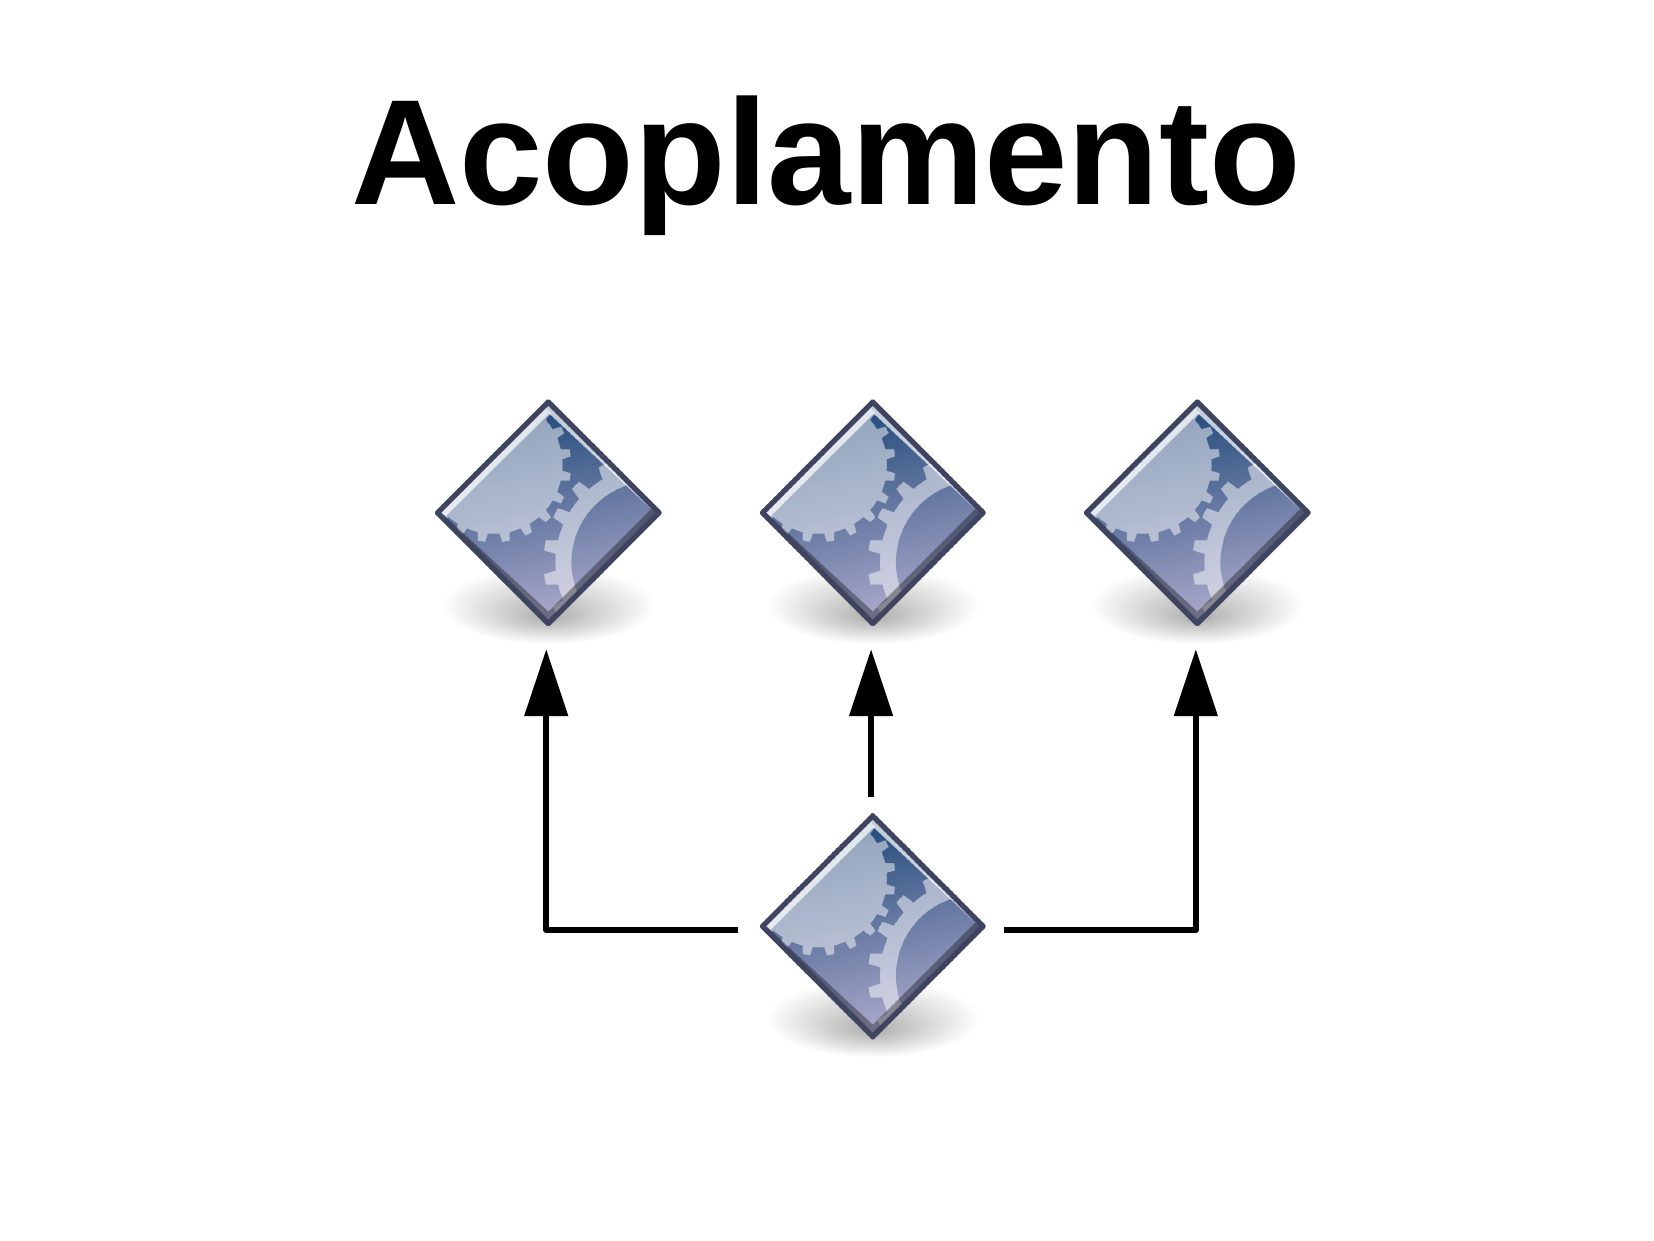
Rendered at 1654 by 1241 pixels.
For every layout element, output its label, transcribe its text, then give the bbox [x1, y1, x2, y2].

picture [1062, 383, 1329, 650]
picture [738, 797, 1004, 1063]
picture [738, 383, 1004, 650]
picture [413, 383, 680, 650]
title Acoplamento [82, 49, 1571, 257]
